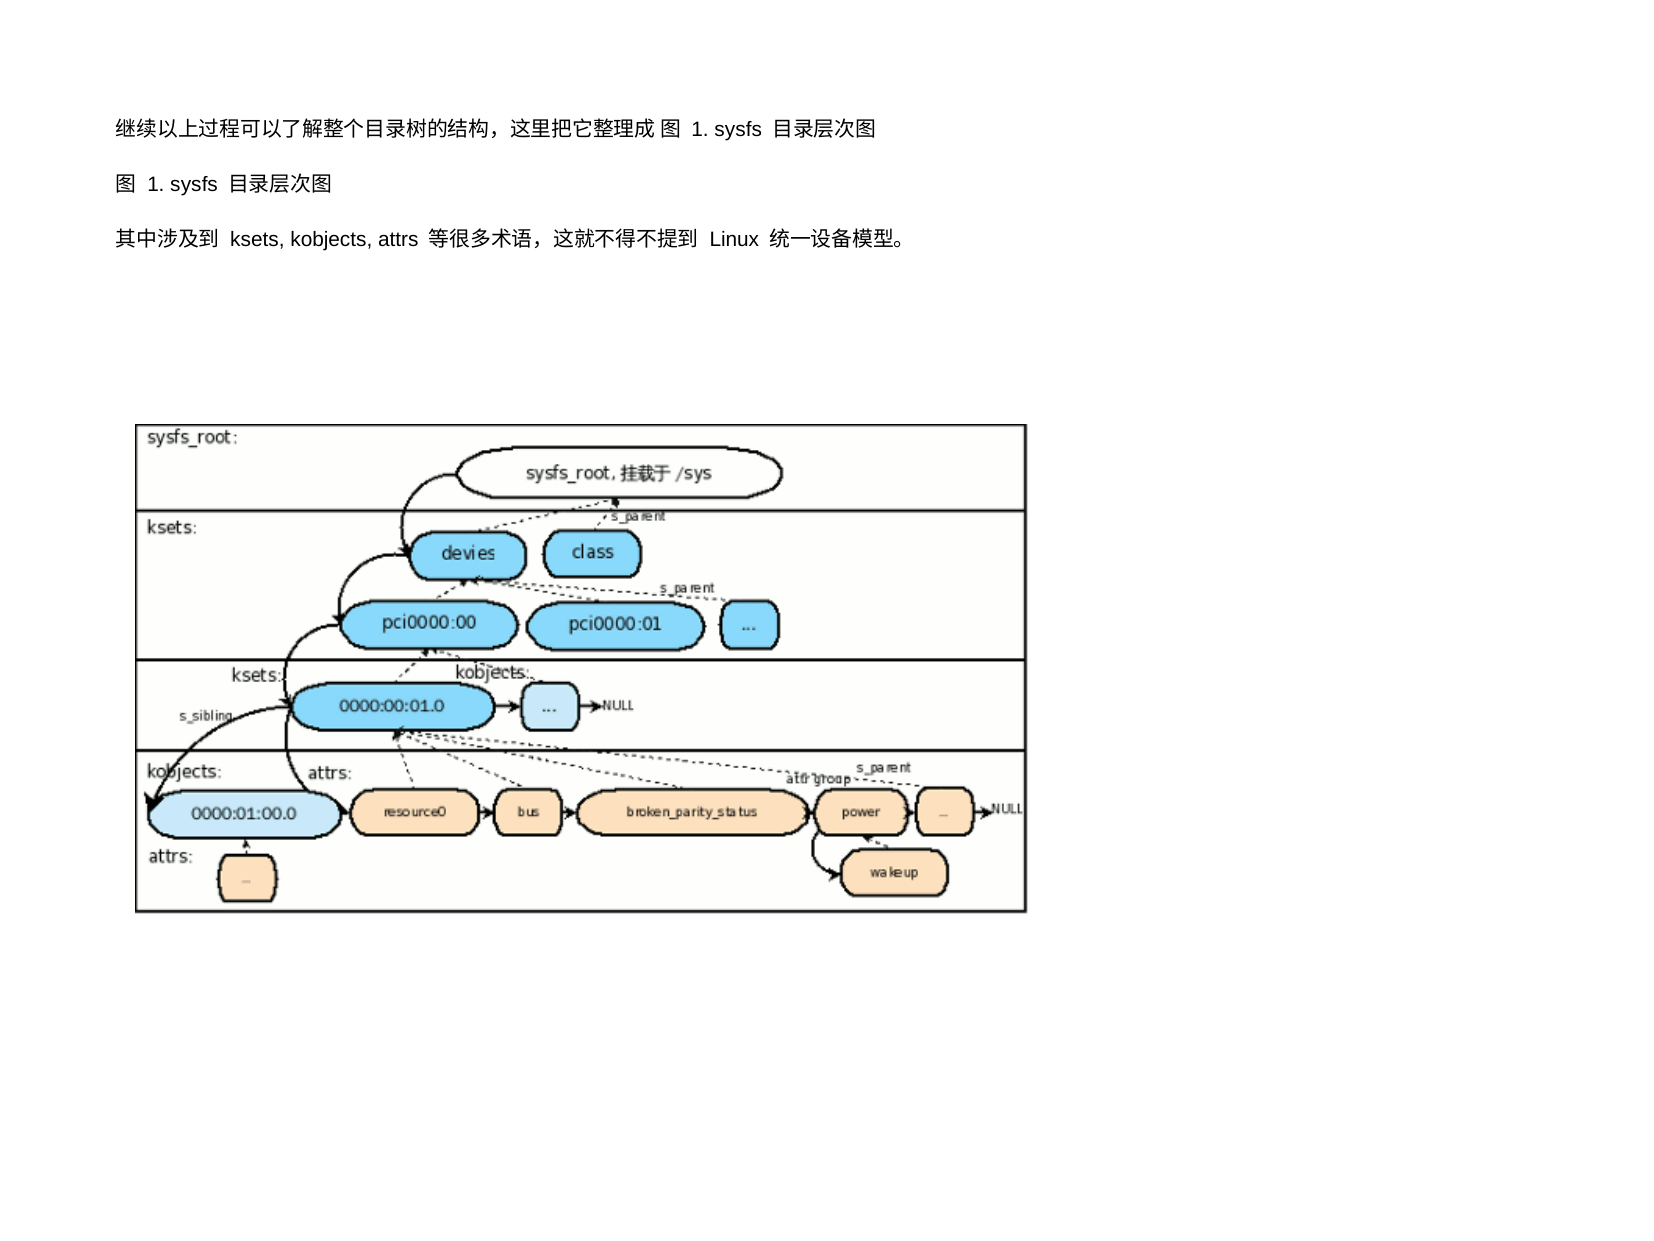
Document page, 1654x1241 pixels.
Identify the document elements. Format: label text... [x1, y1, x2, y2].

text_box 继续以上过程可以了解整个目录树的结构，这里把它整理成 图 1. sysfs 目录层次图 图 1. sysfs 目录层次图 其中涉及到 ksets, kobjects, attrs 等很多术语，这就不得不提到 Linux 统一设备模型。 [100, 105, 931, 311]
picture [135, 424, 1029, 916]
